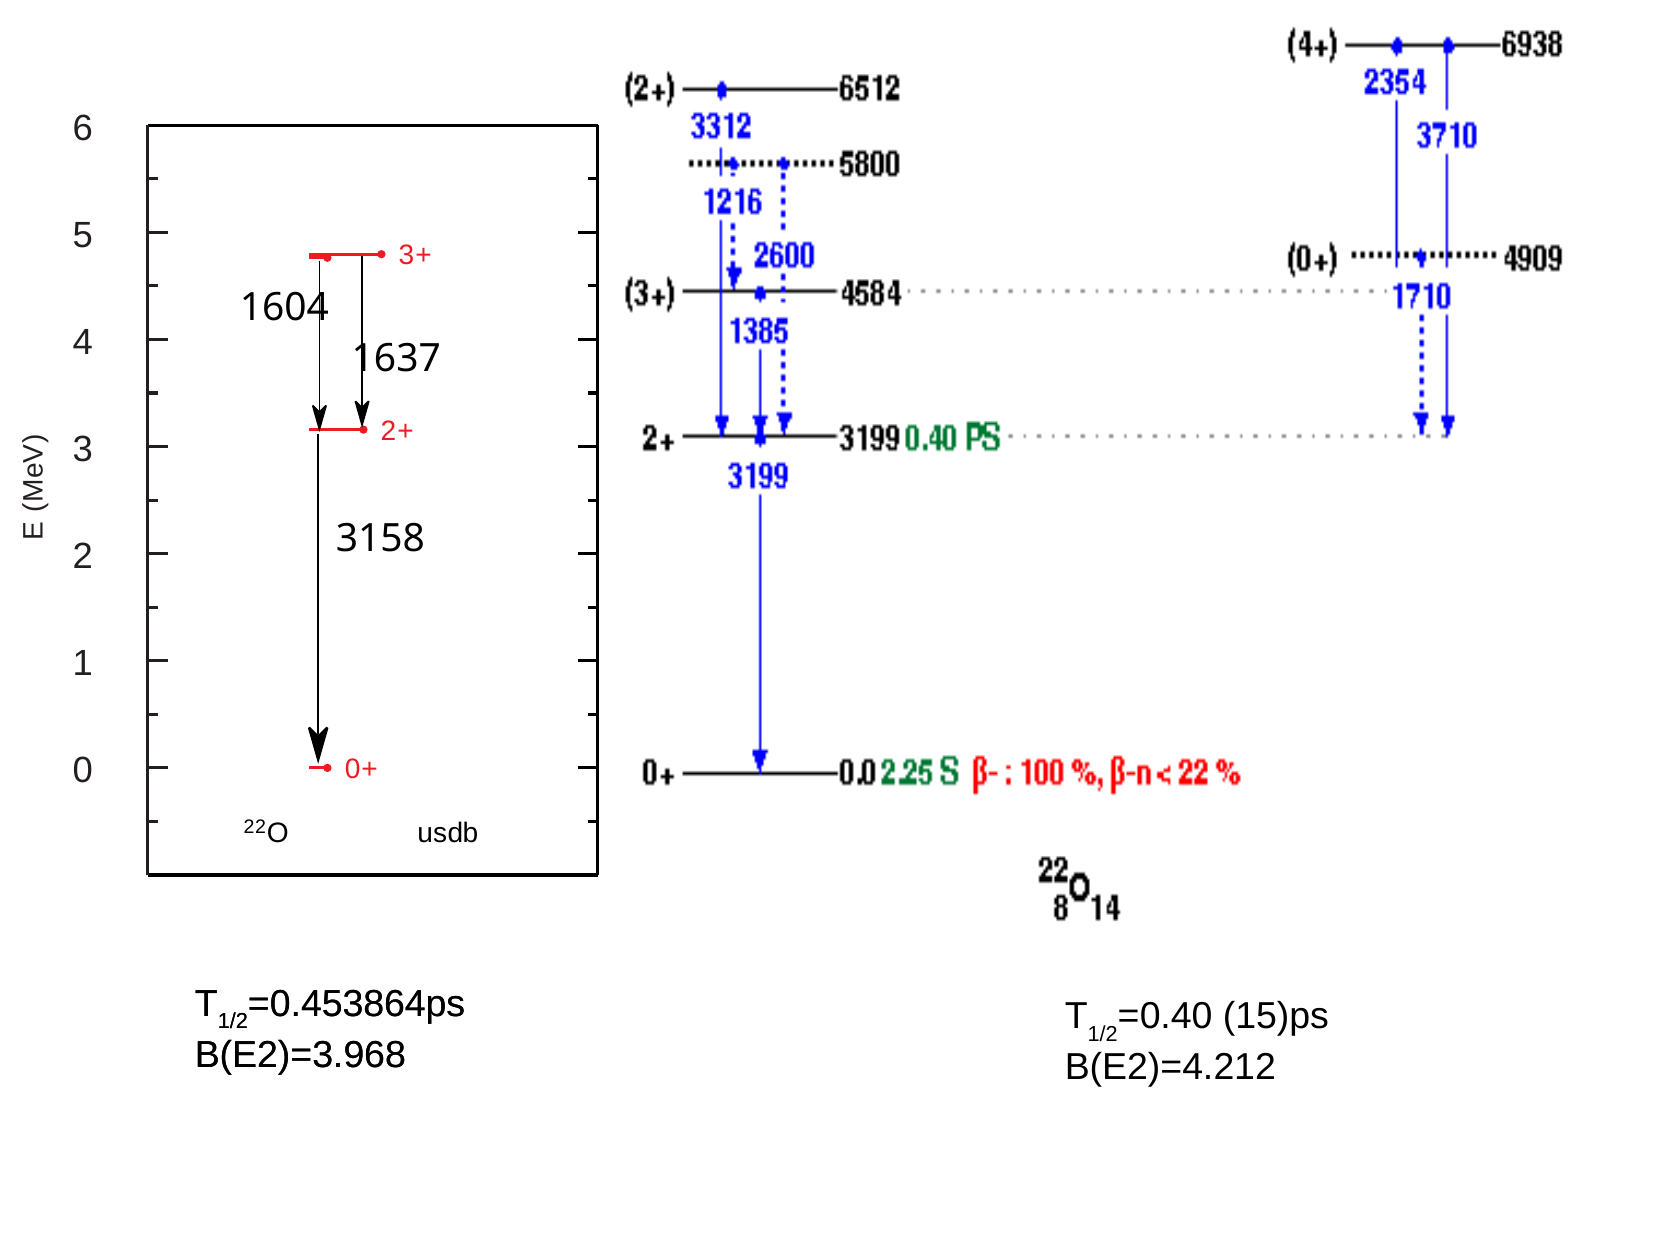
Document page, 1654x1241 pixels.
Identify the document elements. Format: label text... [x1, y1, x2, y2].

text_box T1/2=0.453864ps B(E2)=3.968 [180, 975, 481, 1083]
picture [0, 10, 1606, 965]
text_box T1/2=0.40 (15)ps B(E2)=4.212 [1050, 987, 1344, 1096]
